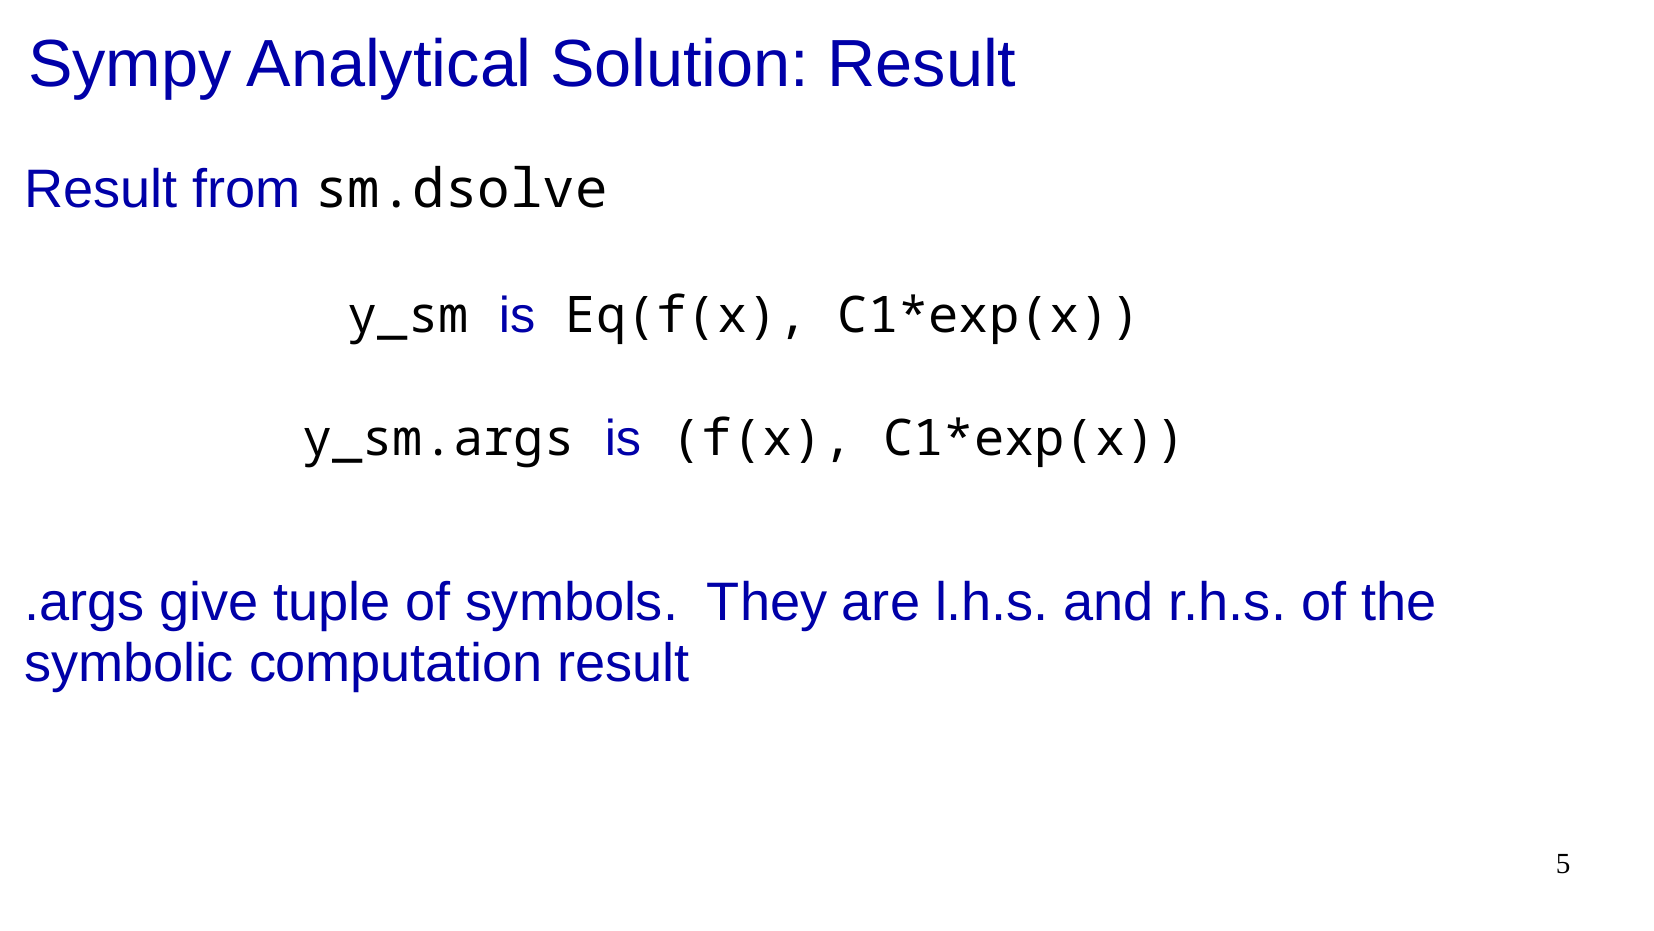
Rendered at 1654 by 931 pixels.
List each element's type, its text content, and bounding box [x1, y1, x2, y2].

title Sympy Analytical Solution: Result [28, 21, 1626, 106]
list Result from sm.dsolve y_sm is Eq(f(x), C1*exp(x)) y_sm.args is (f(x), C1*exp(x)) .args give tuple of symbols. They are l.h.s. and r.h.s. of the symbolic computation result [24, 150, 1465, 694]
